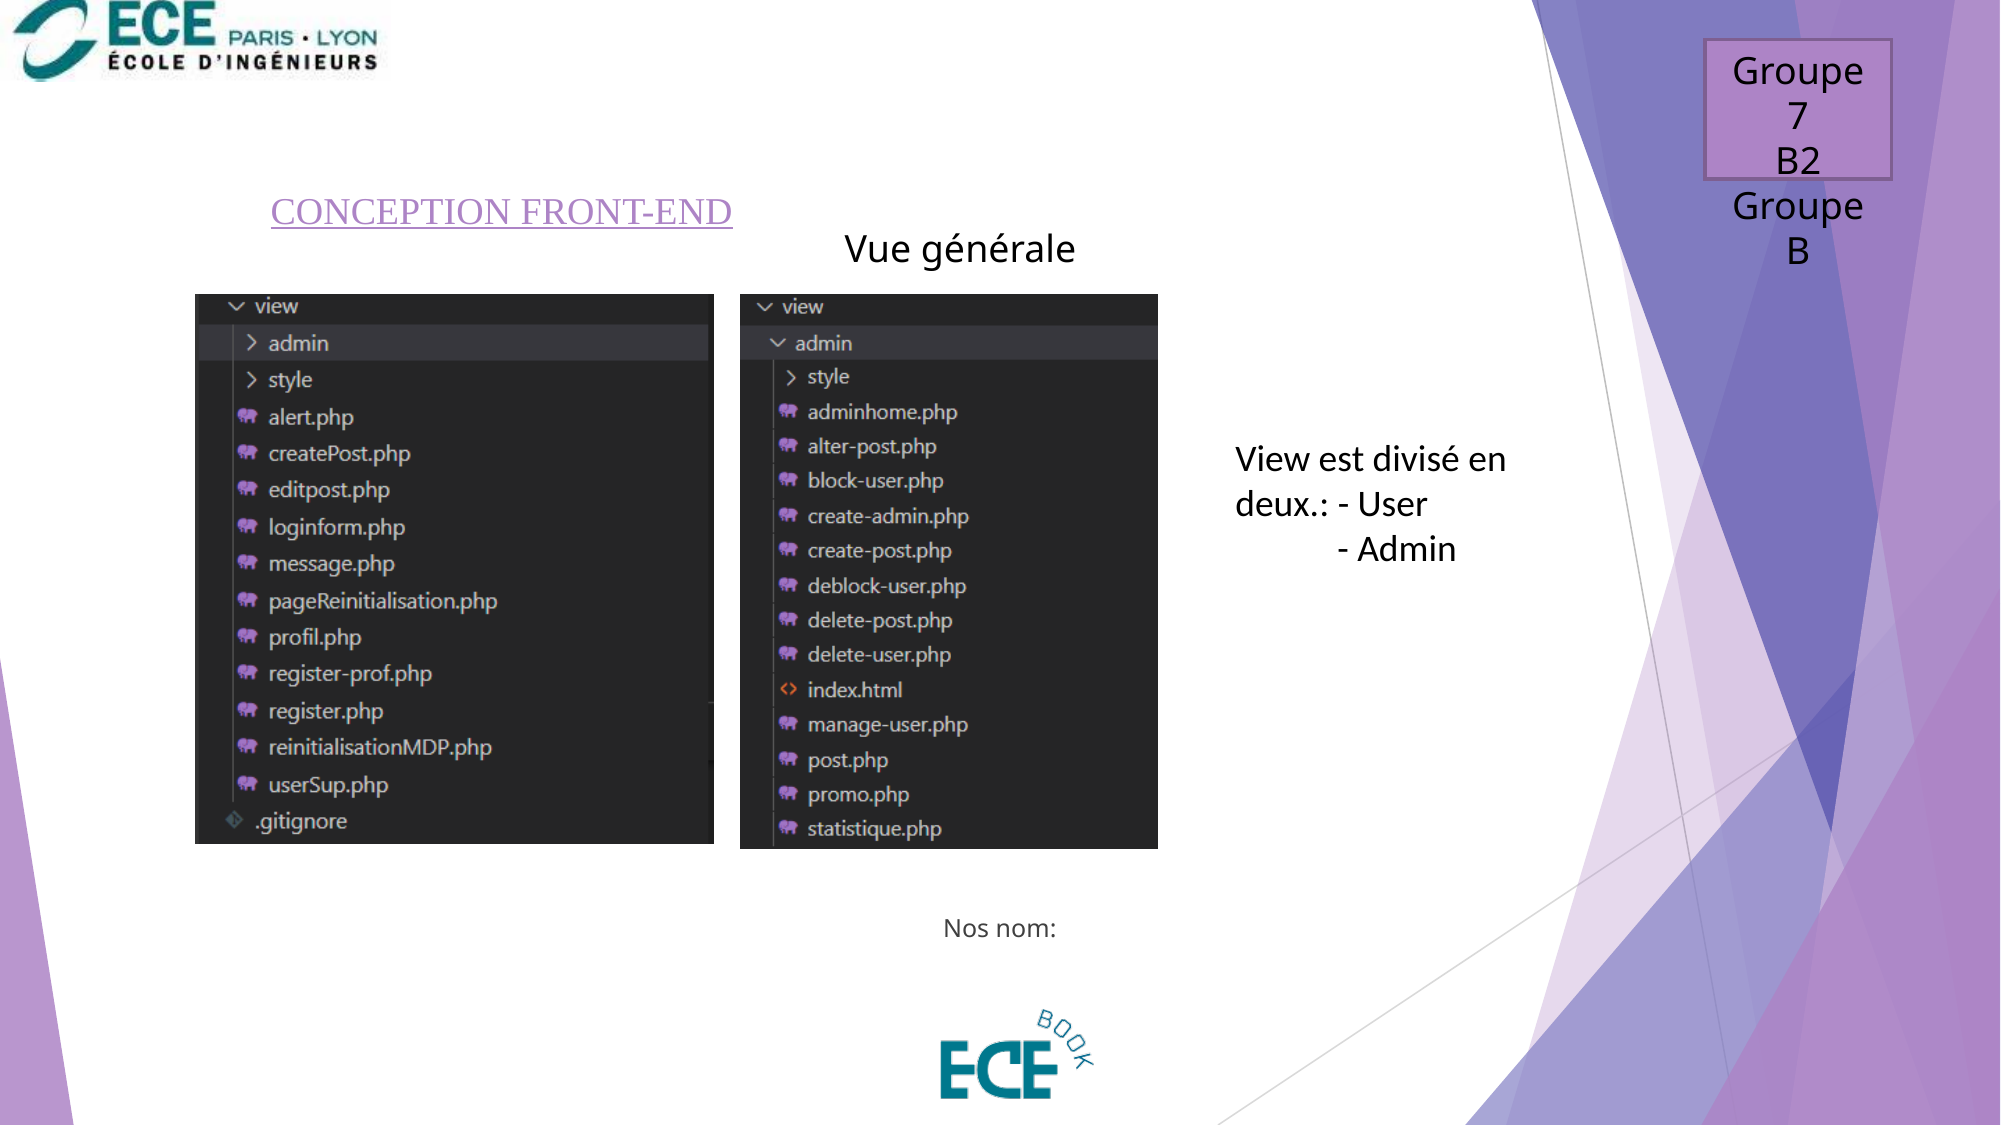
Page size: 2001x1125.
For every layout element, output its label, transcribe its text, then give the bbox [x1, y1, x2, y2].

list Nos nom: [294, 905, 1706, 1016]
picture [746, 1016, 1254, 1125]
picture [0, 0, 391, 82]
text_box View est divisé en deux.: - User - Admin [1220, 426, 1602, 624]
picture [740, 294, 1254, 905]
picture [195, 294, 714, 844]
text_box Vue générale [798, 217, 1123, 279]
title CONCEPTION FRONT-END [255, 178, 1666, 272]
text_box Groupe 7 B2 Groupe B [1705, 40, 1891, 179]
